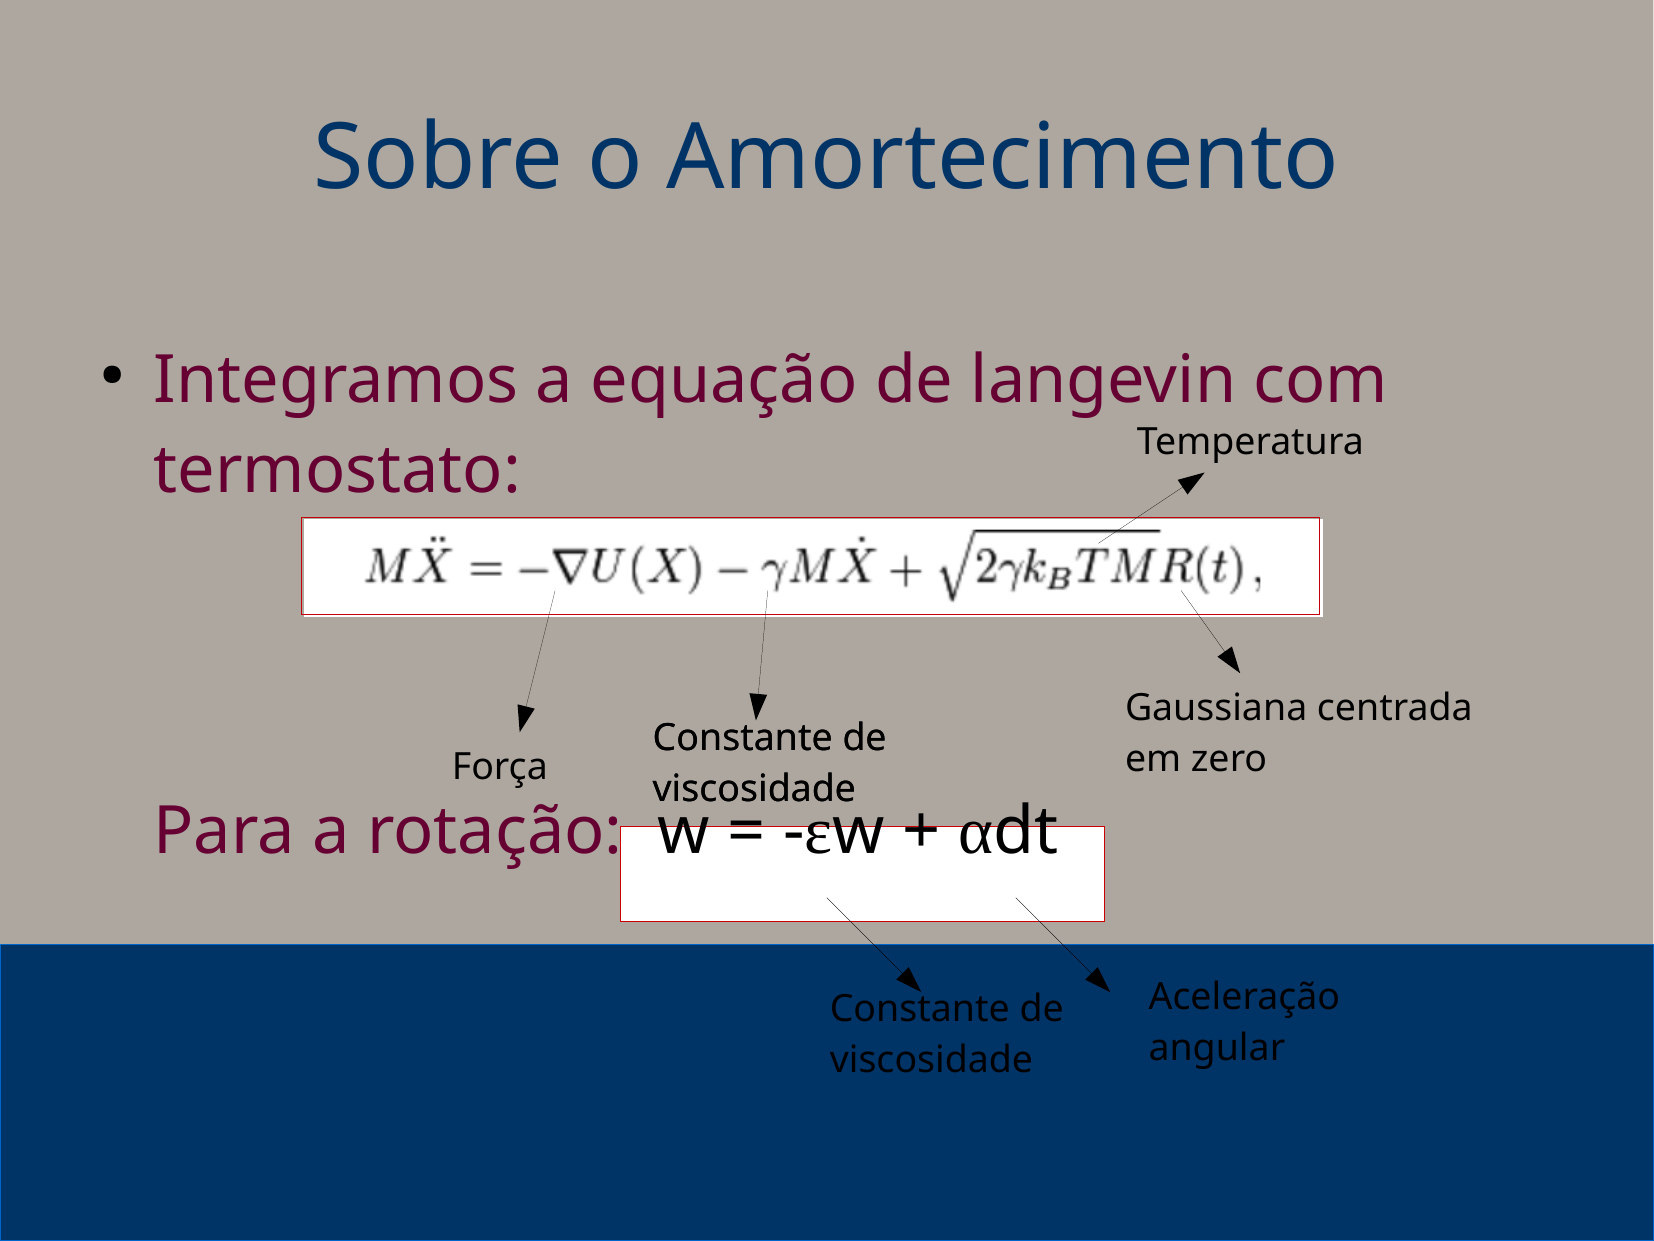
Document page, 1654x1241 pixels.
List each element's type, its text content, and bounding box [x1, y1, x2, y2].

title Sobre o Amortecimento [82, 49, 1571, 257]
text_box Constante de viscosidade [637, 702, 1028, 828]
text_box Gaussiana centrada em zero [1110, 673, 1501, 799]
picture [1200, 519, 1323, 617]
text_box Temperatura [1122, 406, 1512, 477]
text_box [0, 944, 1654, 1241]
list Integramos a equação de langevin com termostato: Para a rotação: w = -εw + αdt [82, 330, 1571, 1151]
text_box Constante de viscosidade [814, 973, 1087, 1099]
picture [304, 519, 1319, 614]
text_box Força [437, 732, 579, 803]
text_box Aceleração angular [1133, 961, 1406, 1087]
